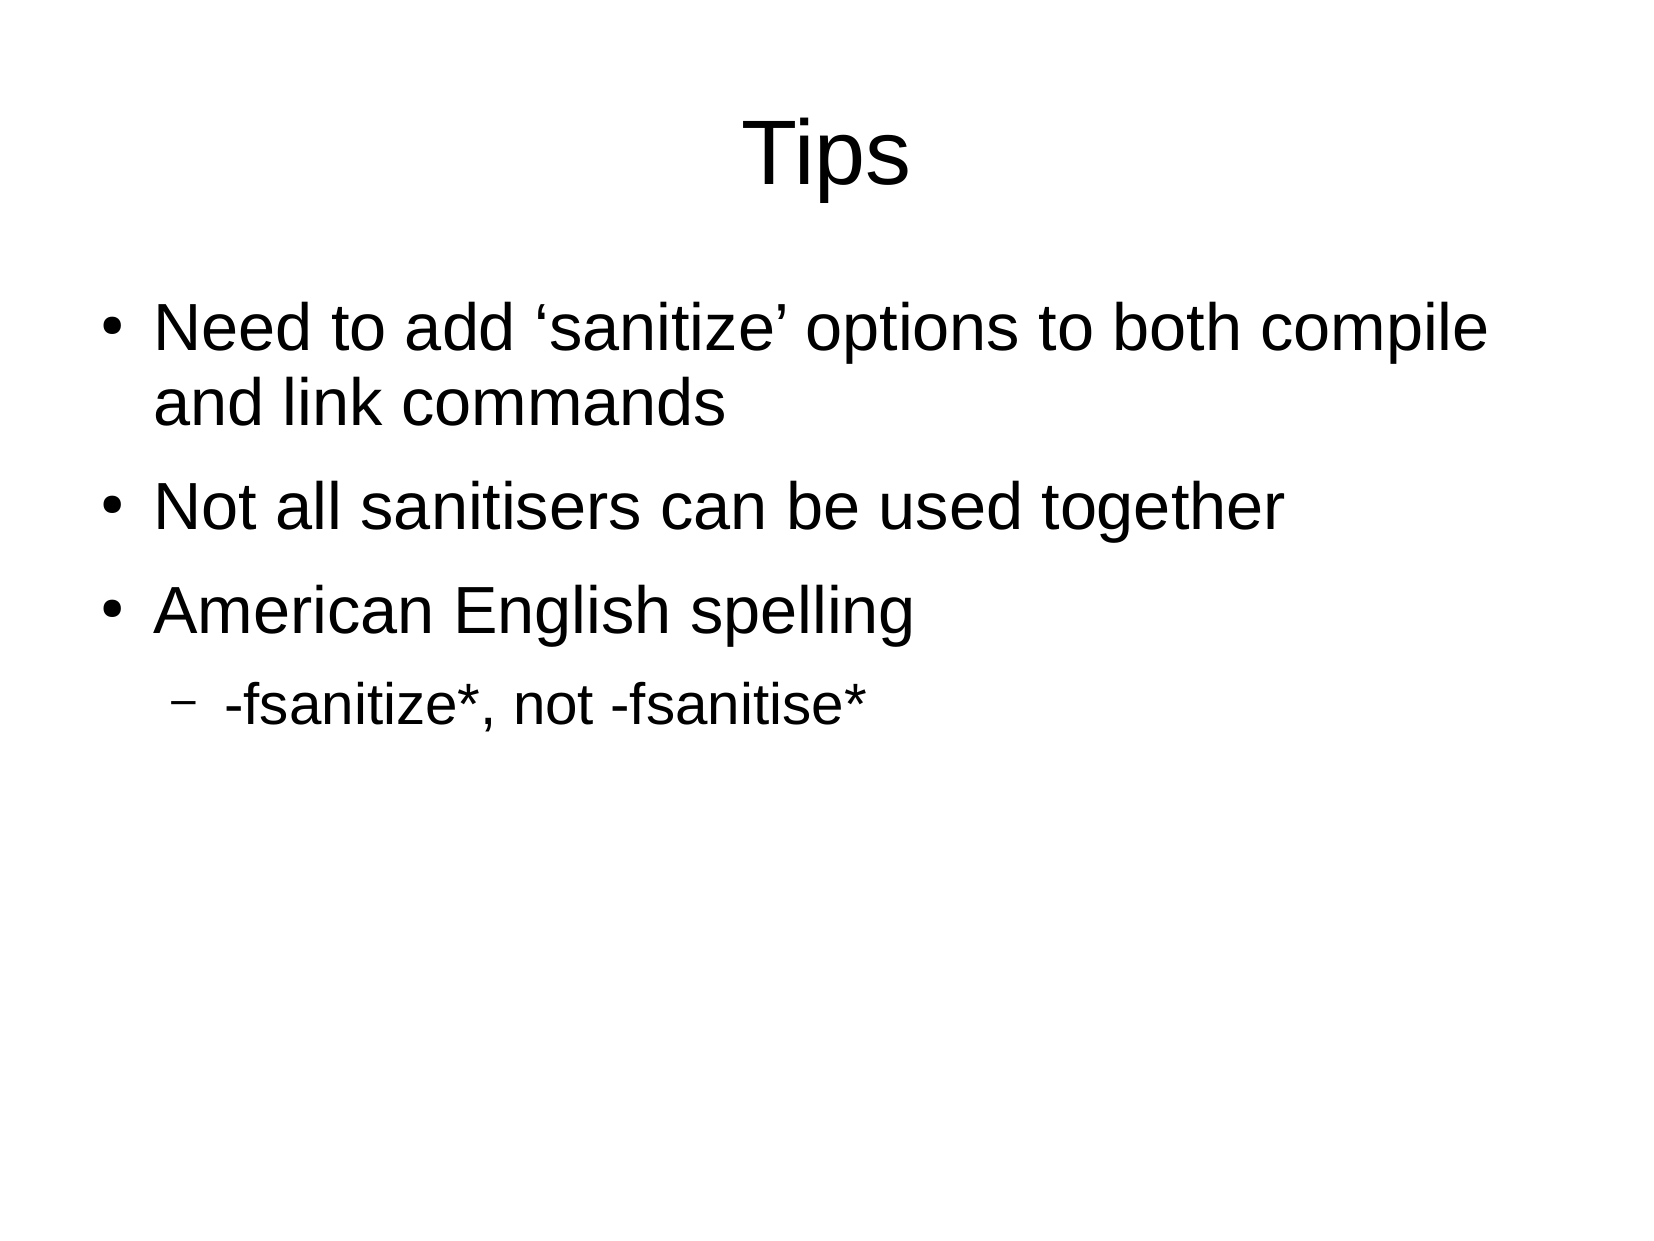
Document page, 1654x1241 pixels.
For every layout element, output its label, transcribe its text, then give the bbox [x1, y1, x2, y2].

list Need to add ‘sanitize’ options to both compile and link commands Not all sanitisers can be used together American English spelling -fsanitize*, not -fsanitise* [82, 290, 1571, 1010]
title Tips [82, 49, 1571, 257]
